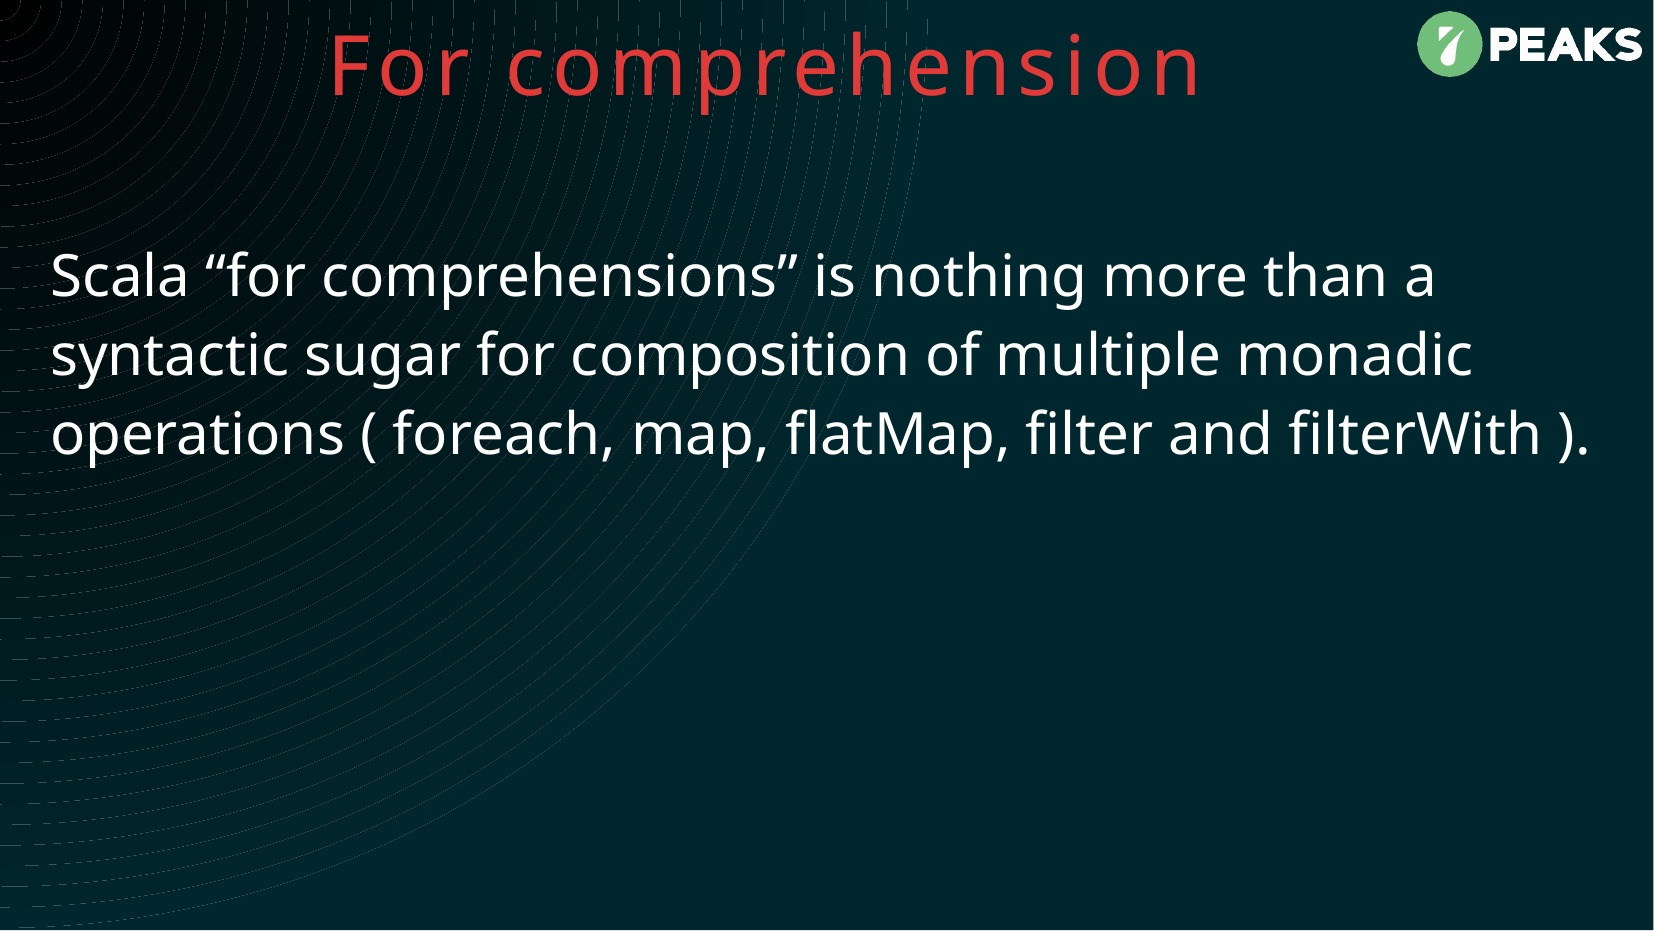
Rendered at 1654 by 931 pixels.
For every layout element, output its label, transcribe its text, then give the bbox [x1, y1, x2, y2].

text_box Scala “for comprehensions” is nothing more than a syntactic sugar for composition of multiple monadic operations ( foreach, map, flatMap, filter and filterWith ). [35, 226, 1619, 704]
text_box For comprehension [312, 0, 1341, 154]
picture [1417, 11, 1642, 77]
